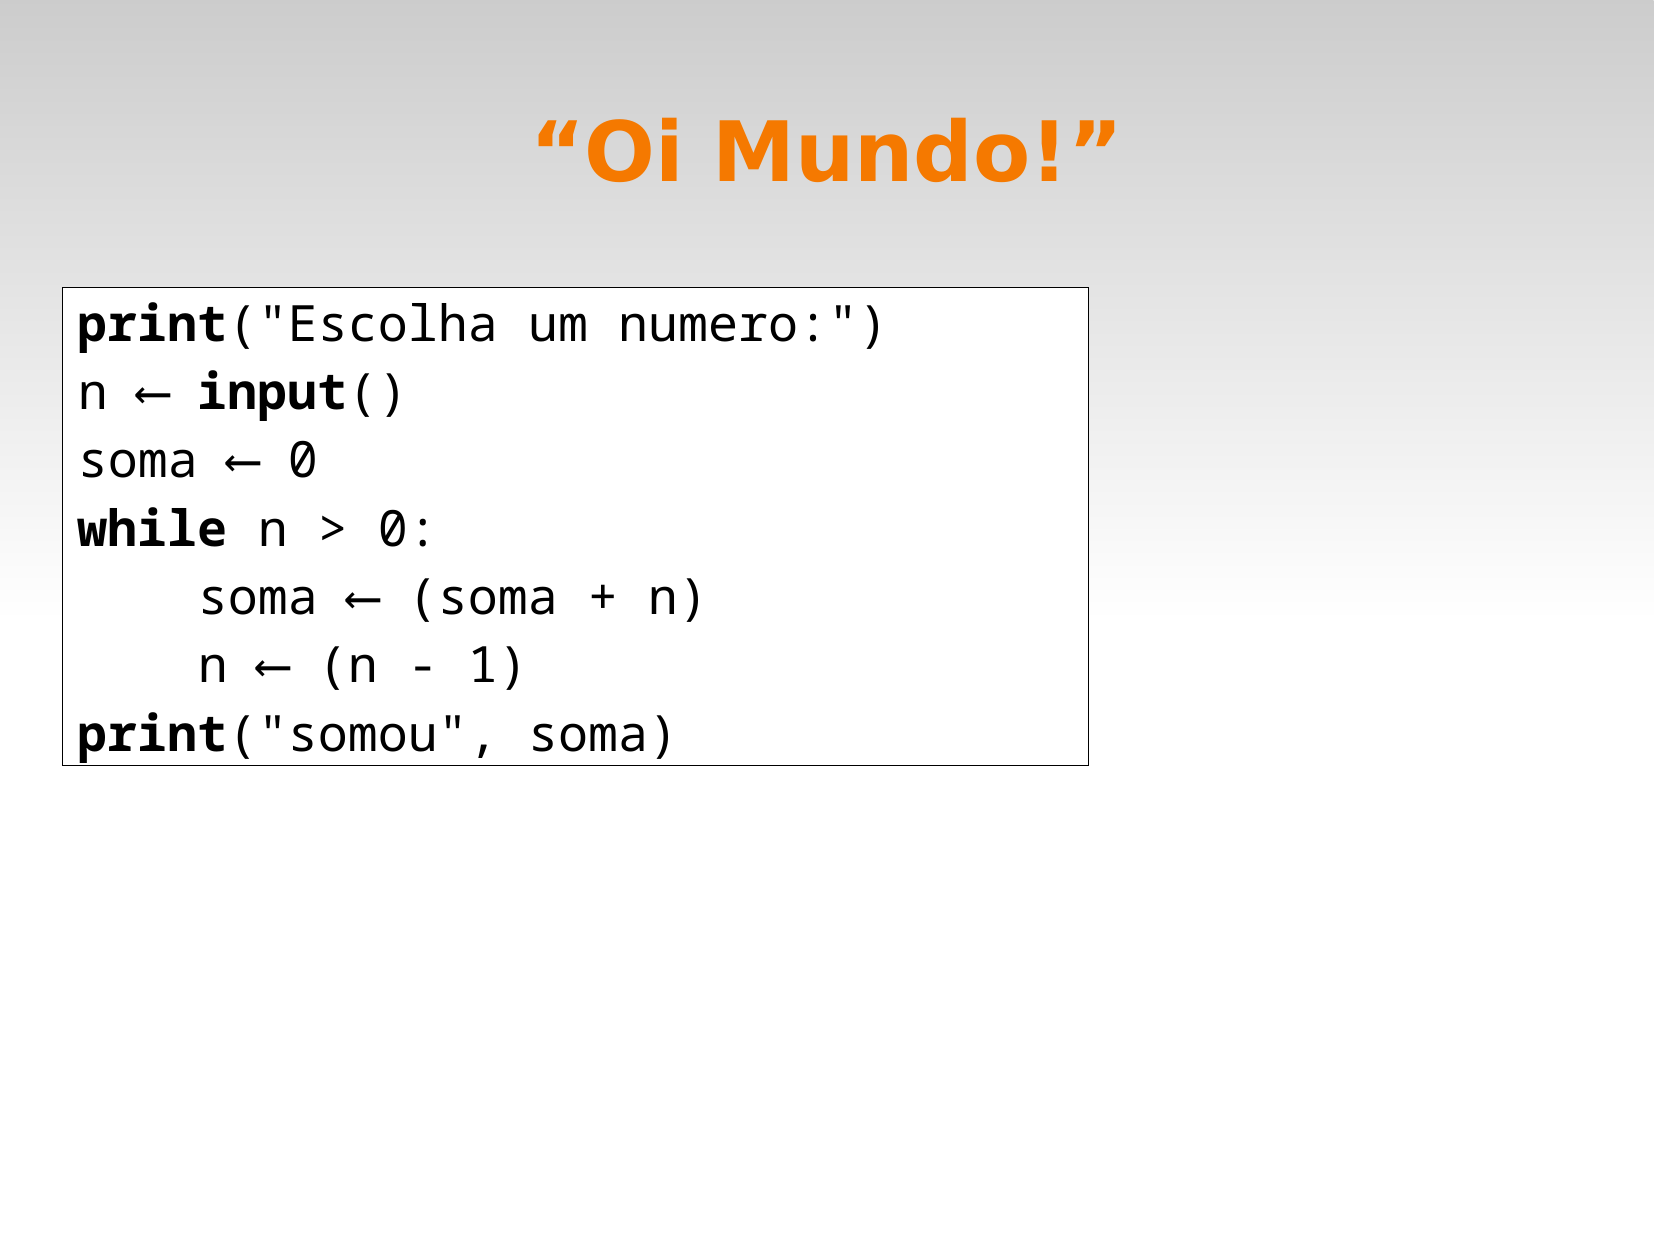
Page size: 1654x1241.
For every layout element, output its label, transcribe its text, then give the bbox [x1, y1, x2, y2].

text_box print("Escolha um numero:") n ⟵ input() soma ⟵ 0 while n > 0: soma ⟵ (soma + n) n ⟵ (n - 1) print("somou", soma) [62, 314, 1089, 739]
title “Oi Mundo!” [82, 49, 1571, 257]
